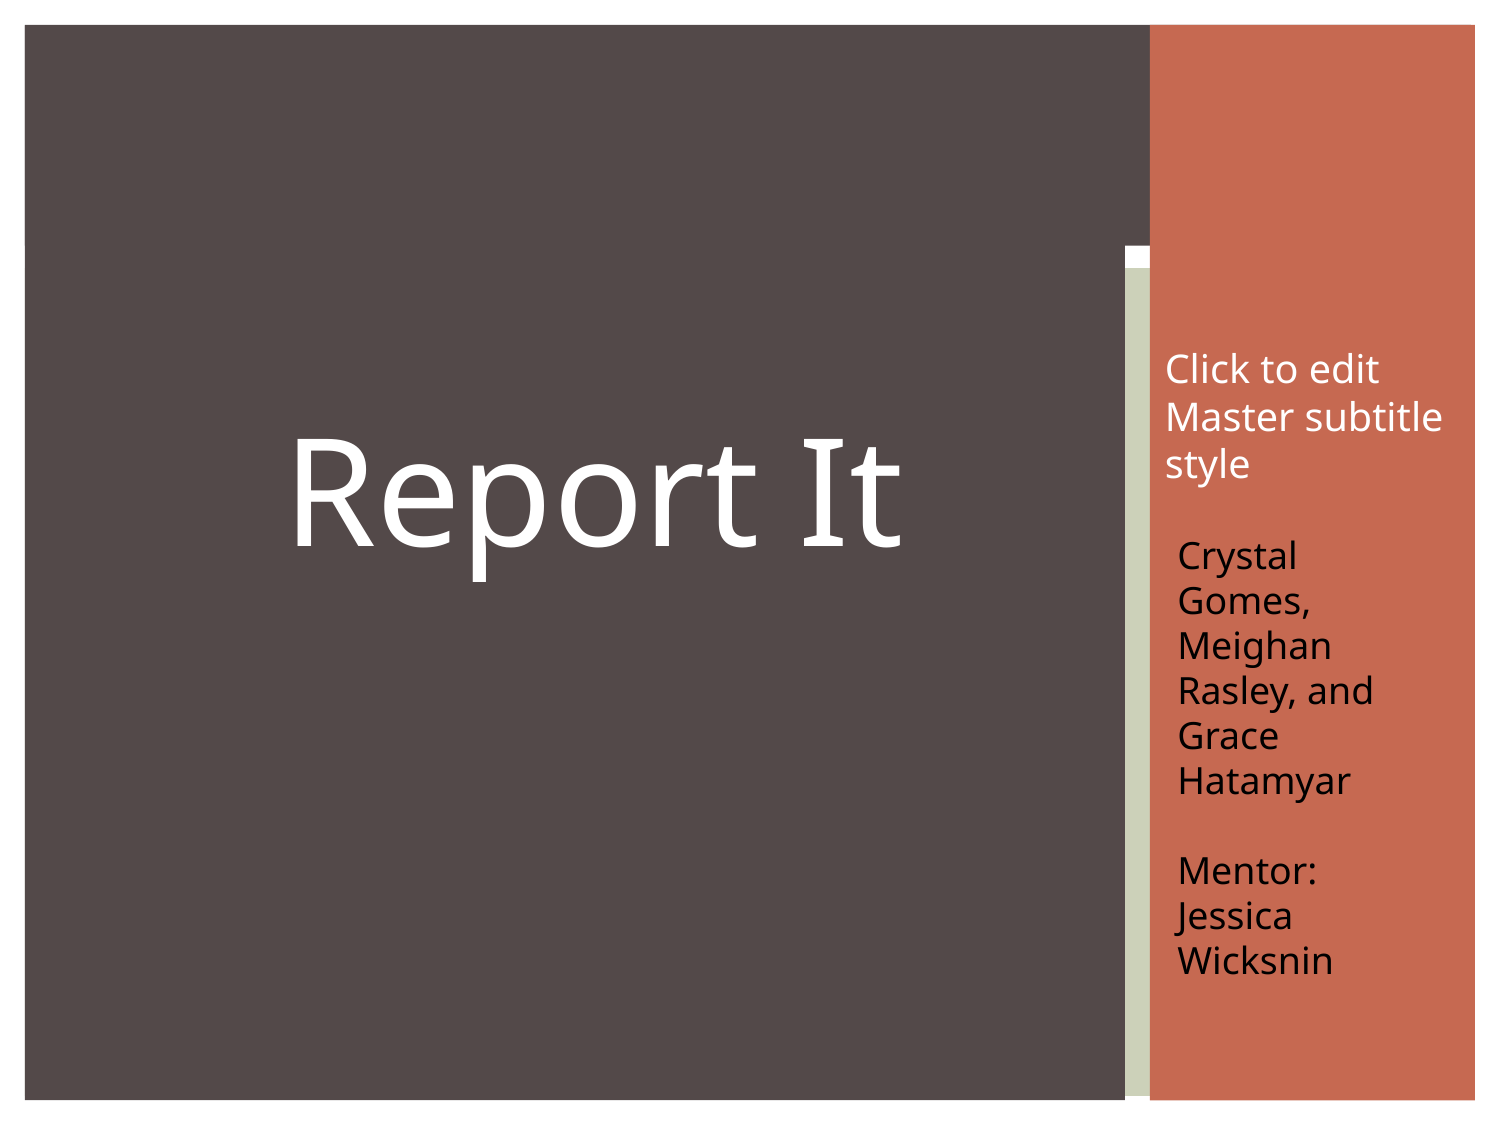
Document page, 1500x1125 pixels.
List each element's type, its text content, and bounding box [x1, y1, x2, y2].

title Report It [75, 336, 1113, 637]
text_box Crystal Gomes, Meighan Rasley, and Grace Hatamyar Mentor: Jessica Wicksnin [1162, 525, 1425, 751]
